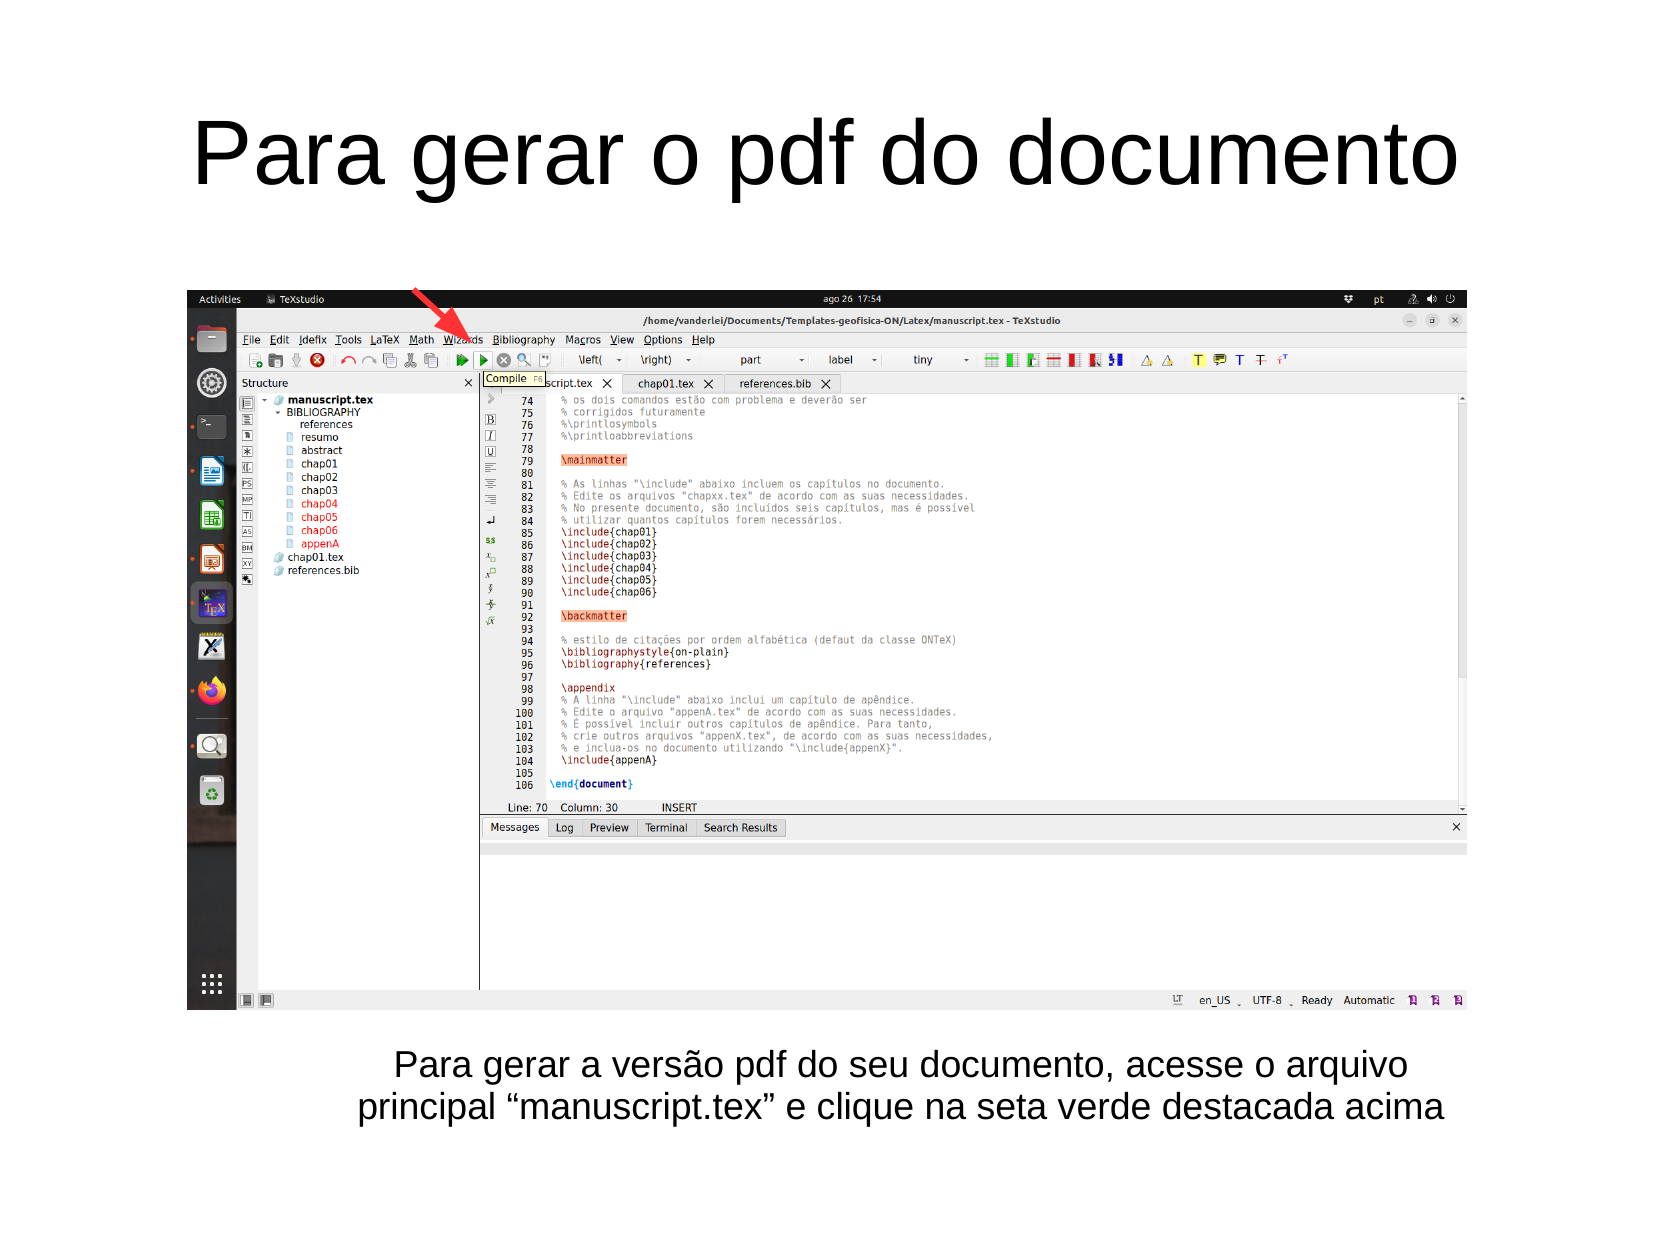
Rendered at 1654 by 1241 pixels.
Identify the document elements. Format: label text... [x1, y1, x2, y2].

title Para gerar o pdf do documento [82, 49, 1571, 257]
text_box Para gerar a versão pdf do seu documento, acesse o arquivo principal “manuscript.tex” e clique na seta verde destacada acima [342, 1035, 1512, 1135]
picture [187, 290, 1467, 1010]
